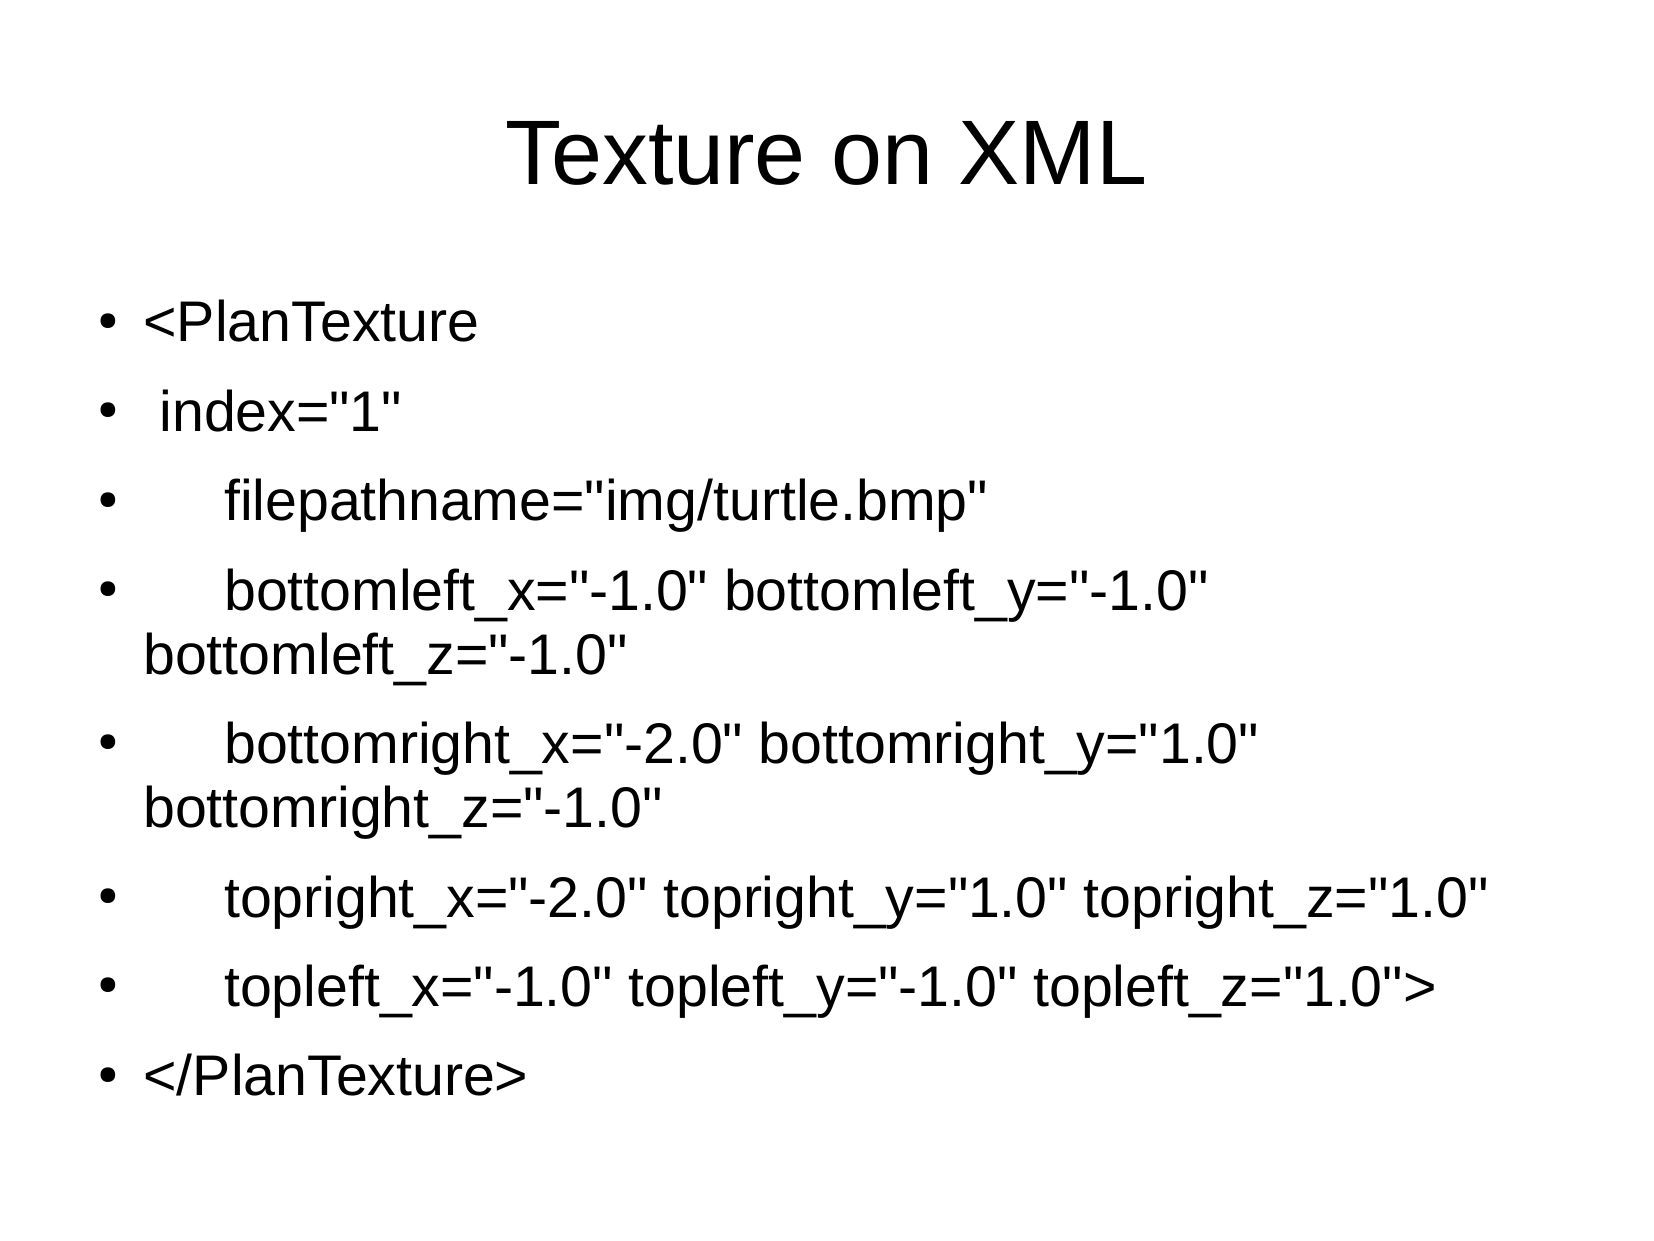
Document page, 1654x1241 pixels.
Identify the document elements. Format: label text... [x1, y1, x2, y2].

list <PlanTexture index="1" filepathname="img/turtle.bmp" bottomleft_x="-1.0" bottomleft_y="-1.0" bottomleft_z="-1.0" bottomright_x="-2.0" bottomright_y="1.0" bottomright_z="-1.0" topright_x="-2.0" topright_y="1.0" topright_z="1.0" topleft_x="-1.0" topleft_y="-1.0" topleft_z="1.0"> </PlanTexture> [82, 290, 1571, 1109]
title Texture on XML [82, 56, 1571, 250]
